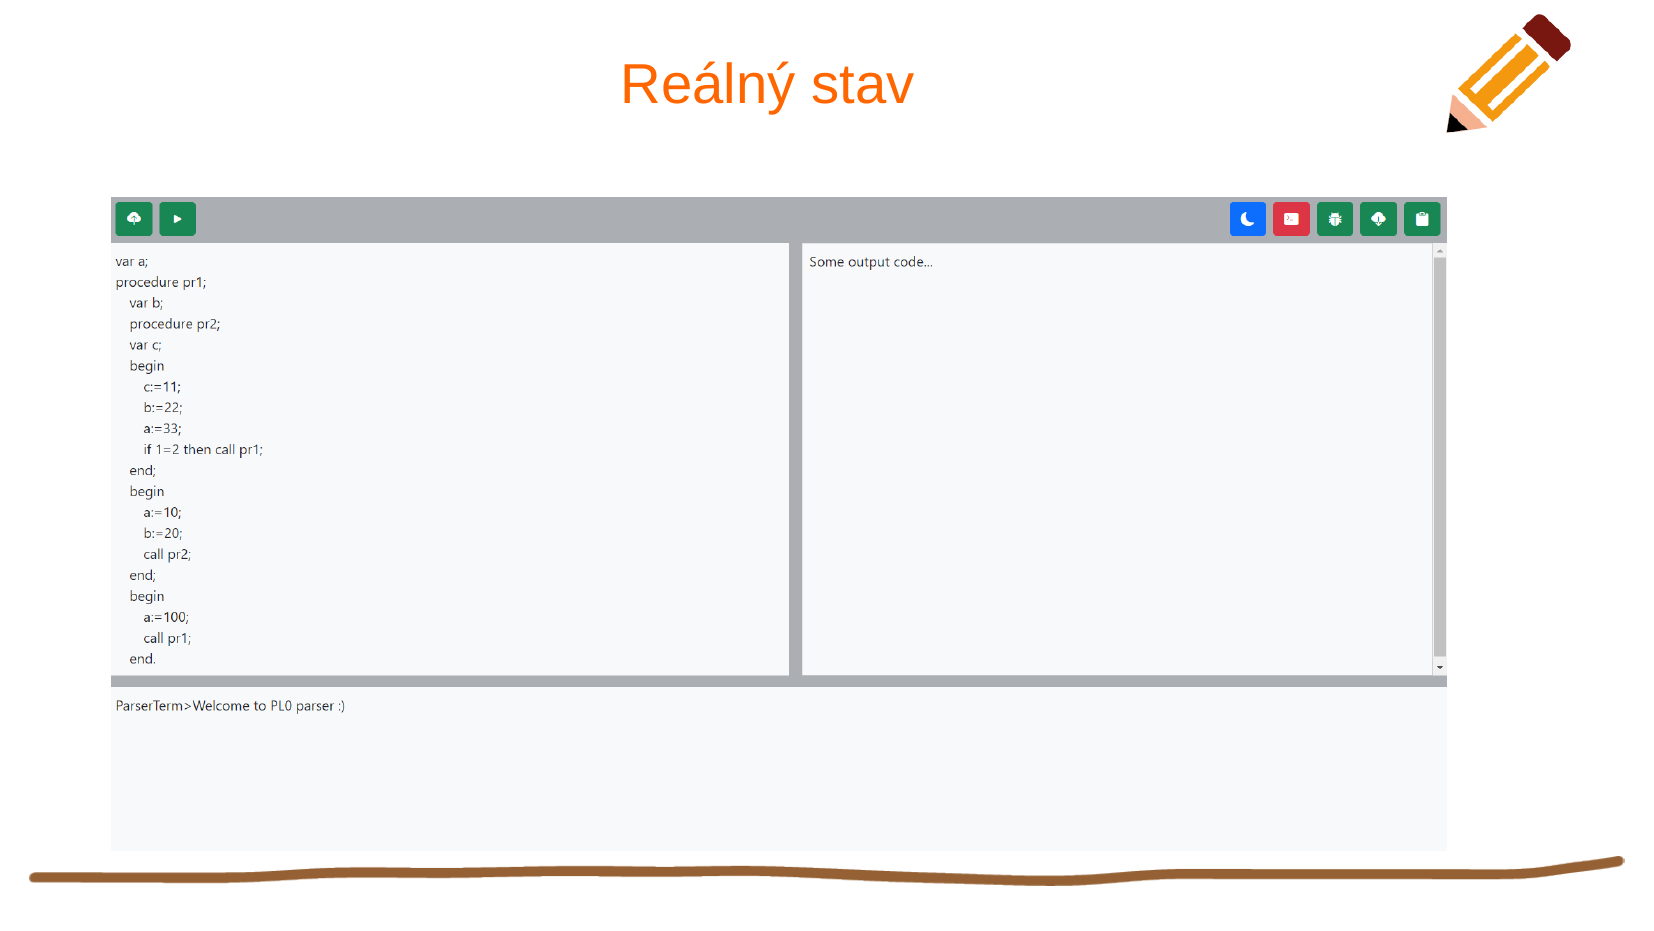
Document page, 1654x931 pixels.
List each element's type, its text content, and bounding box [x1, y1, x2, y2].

title Reálný stav [88, 29, 1447, 133]
picture [111, 197, 1447, 851]
